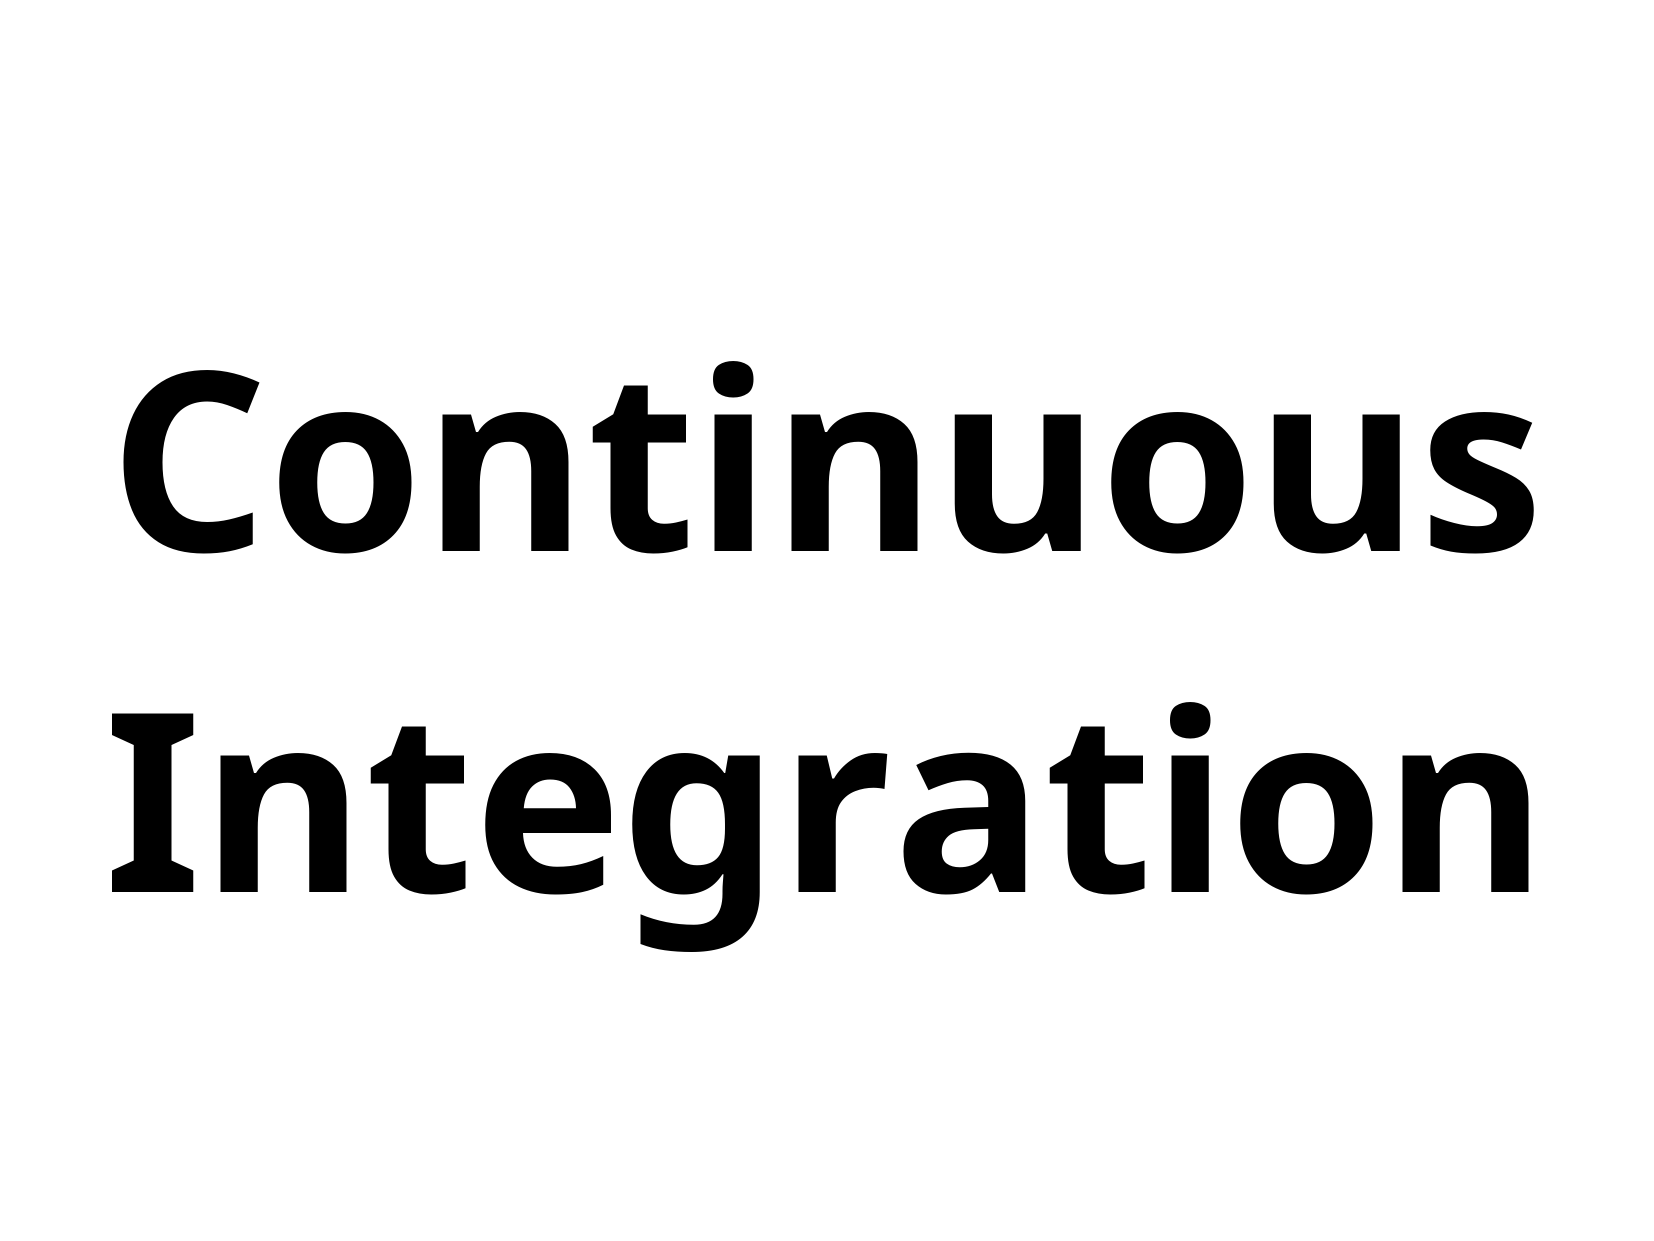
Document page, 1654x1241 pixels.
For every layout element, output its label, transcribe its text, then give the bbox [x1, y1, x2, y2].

title Continuous Integration [82, 49, 1571, 1201]
